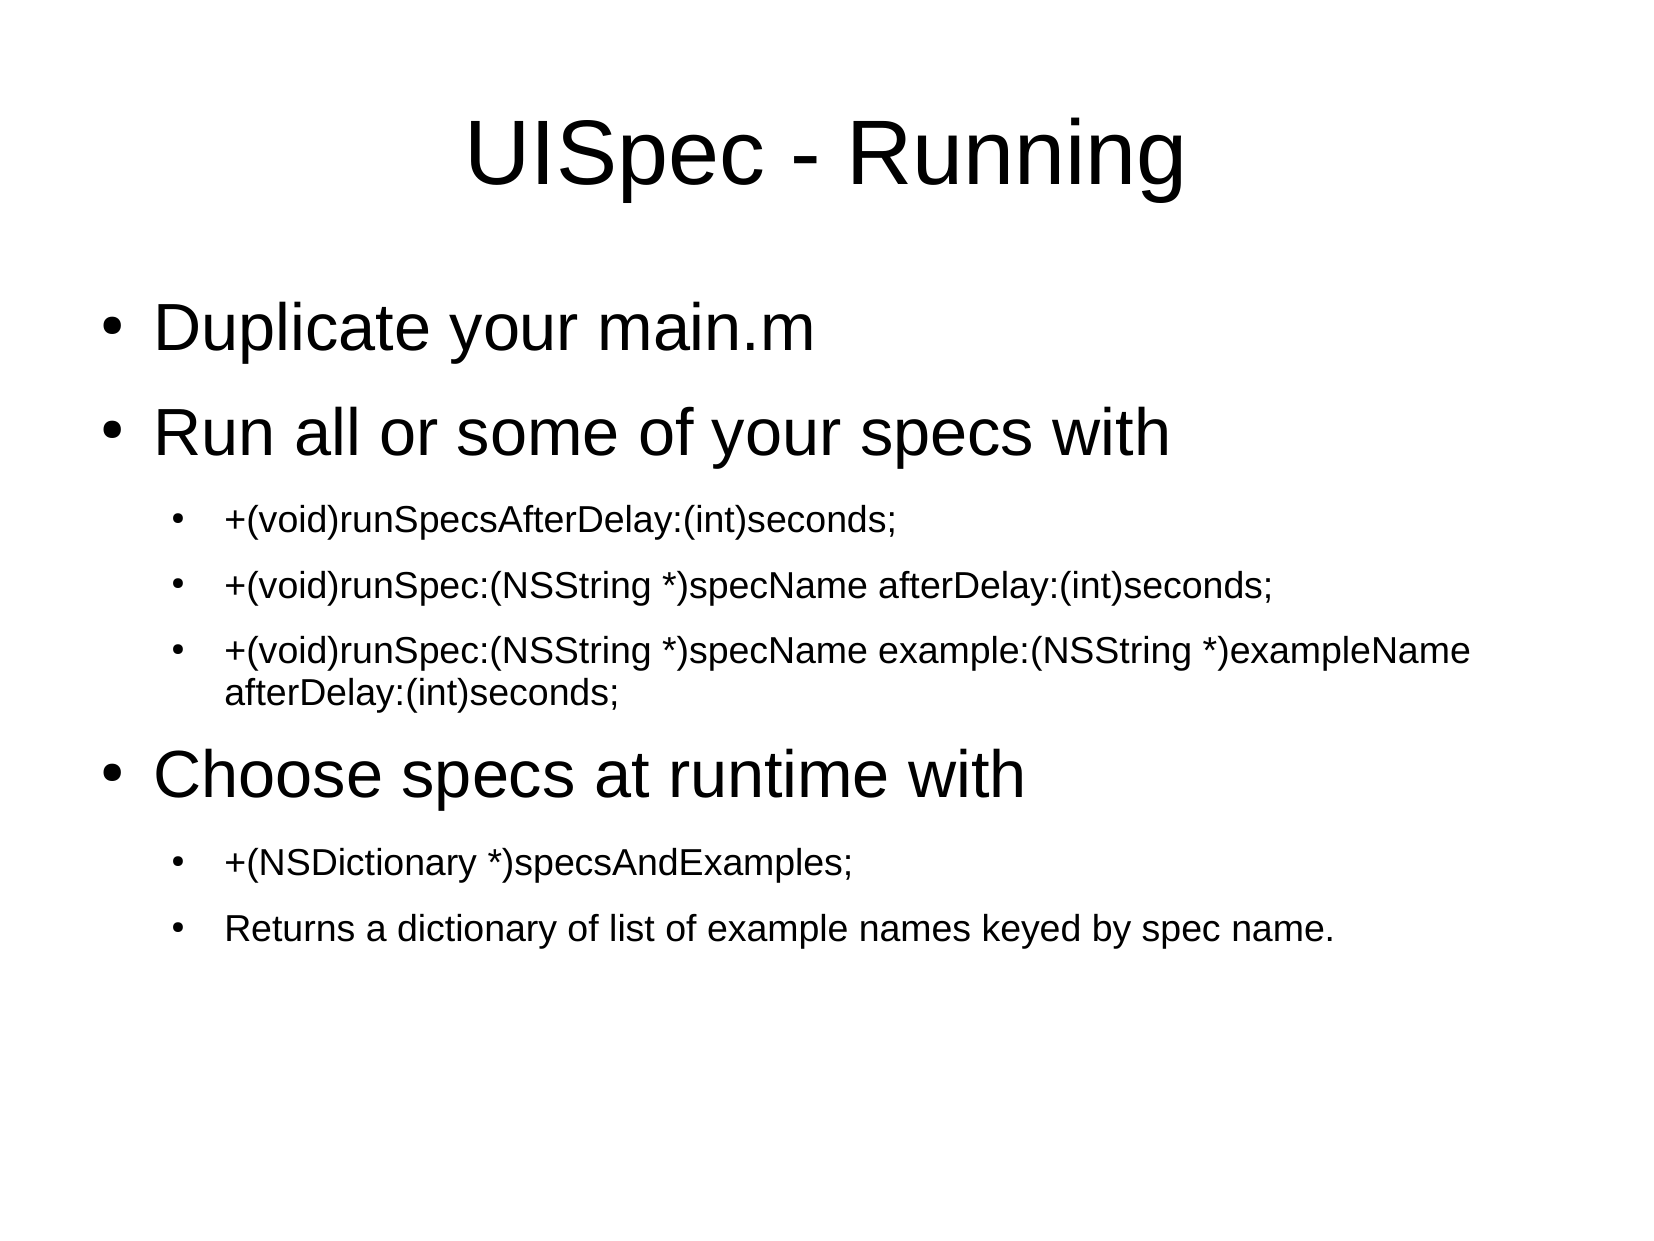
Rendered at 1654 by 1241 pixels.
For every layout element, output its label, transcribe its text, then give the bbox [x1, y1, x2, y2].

list Duplicate your main.m Run all or some of your specs with +(void)runSpecsAfterDelay:(int)seconds; +(void)runSpec:(NSString *)specName afterDelay:(int)seconds; +(void)runSpec:(NSString *)specName example:(NSString *)exampleName afterDelay:(int)seconds; Choose specs at runtime with +(NSDictionary *)specsAndExamples; Returns a dictionary of list of example names keyed by spec name. [82, 290, 1571, 1109]
title UISpec - Running [82, 49, 1571, 257]
